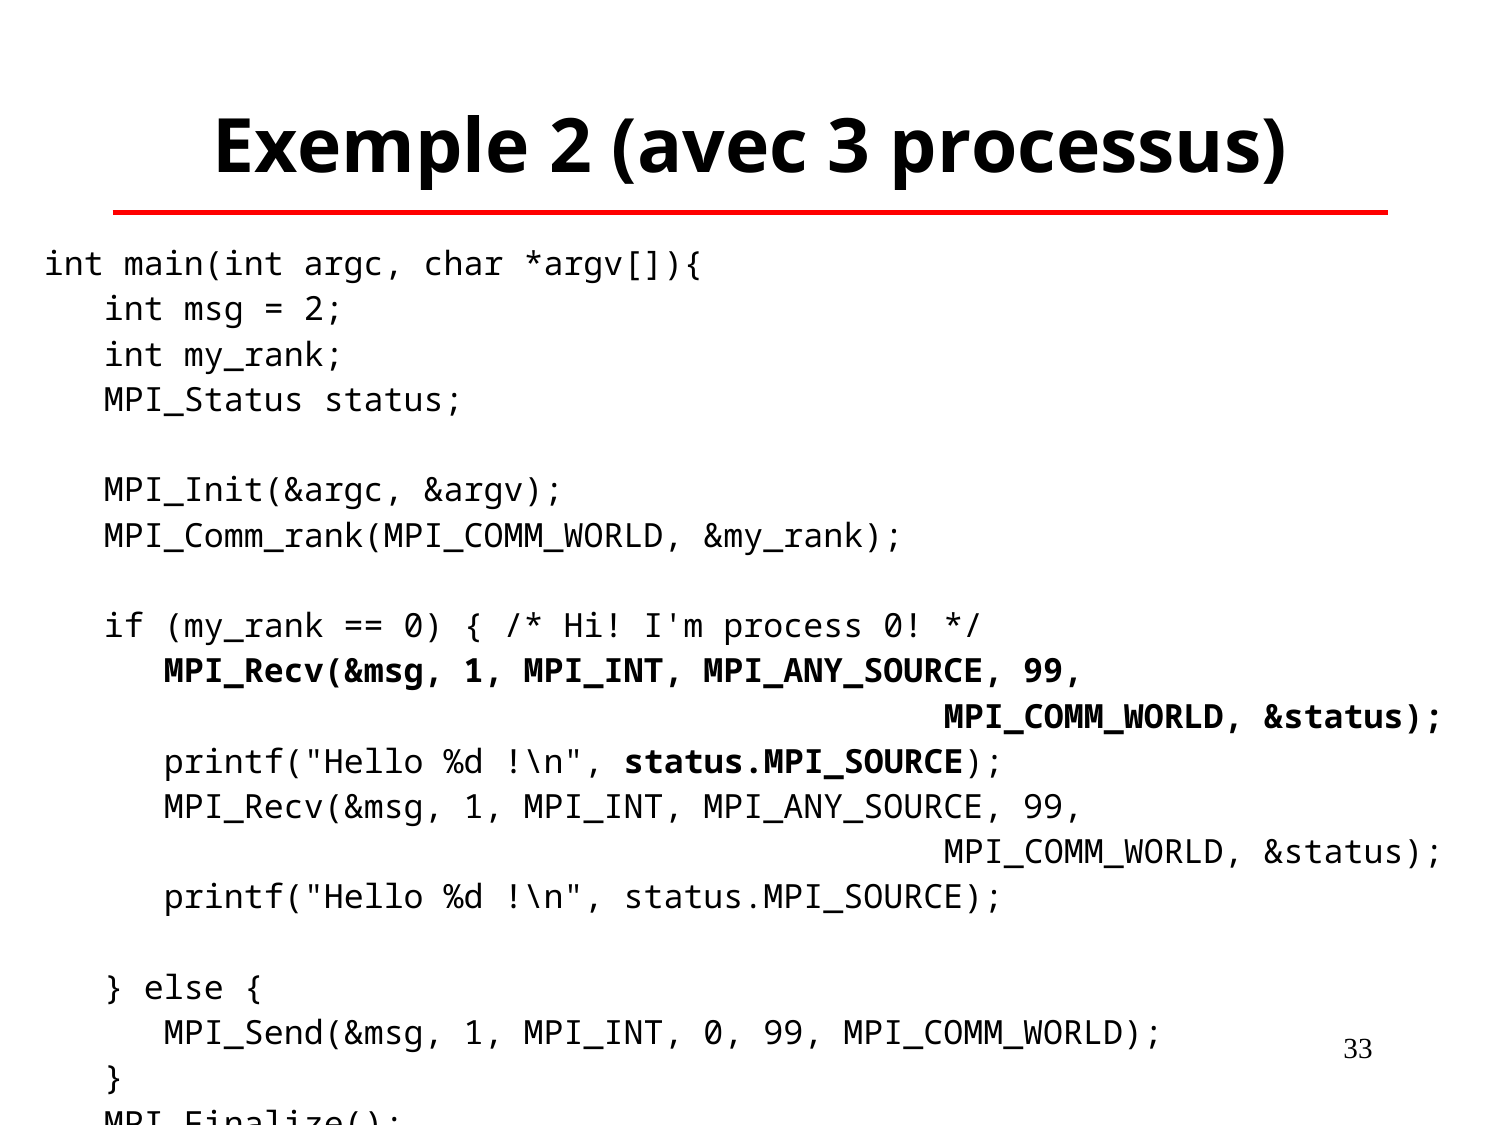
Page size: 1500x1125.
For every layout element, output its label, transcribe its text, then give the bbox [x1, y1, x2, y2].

text_box int main(int argc, char *argv[]){ int msg = 2; int my_rank; MPI_Status status; MPI_Init(&argc, &argv); MPI_Comm_rank(MPI_COMM_WORLD, &my_rank); if (my_rank == 0) { /* Hi! I'm process 0! */ MPI_Recv(&msg, 1, MPI_INT, MPI_ANY_SOURCE, 99, MPI_COMM_WORLD, &status); printf("Hello %d !\n", status.MPI_SOURCE); MPI_Recv(&msg, 1, MPI_INT, MPI_ANY_SOURCE, 99, MPI_COMM_WORLD, &status); printf("Hello %d !\n", status.MPI_SOURCE); } else { MPI_Send(&msg, 1, MPI_INT, 0, 99, MPI_COMM_WORLD); } MPI_Finalize(); } [29, 232, 1459, 1125]
title Exemple 2 (avec 3 processus) [112, 49, 1388, 232]
